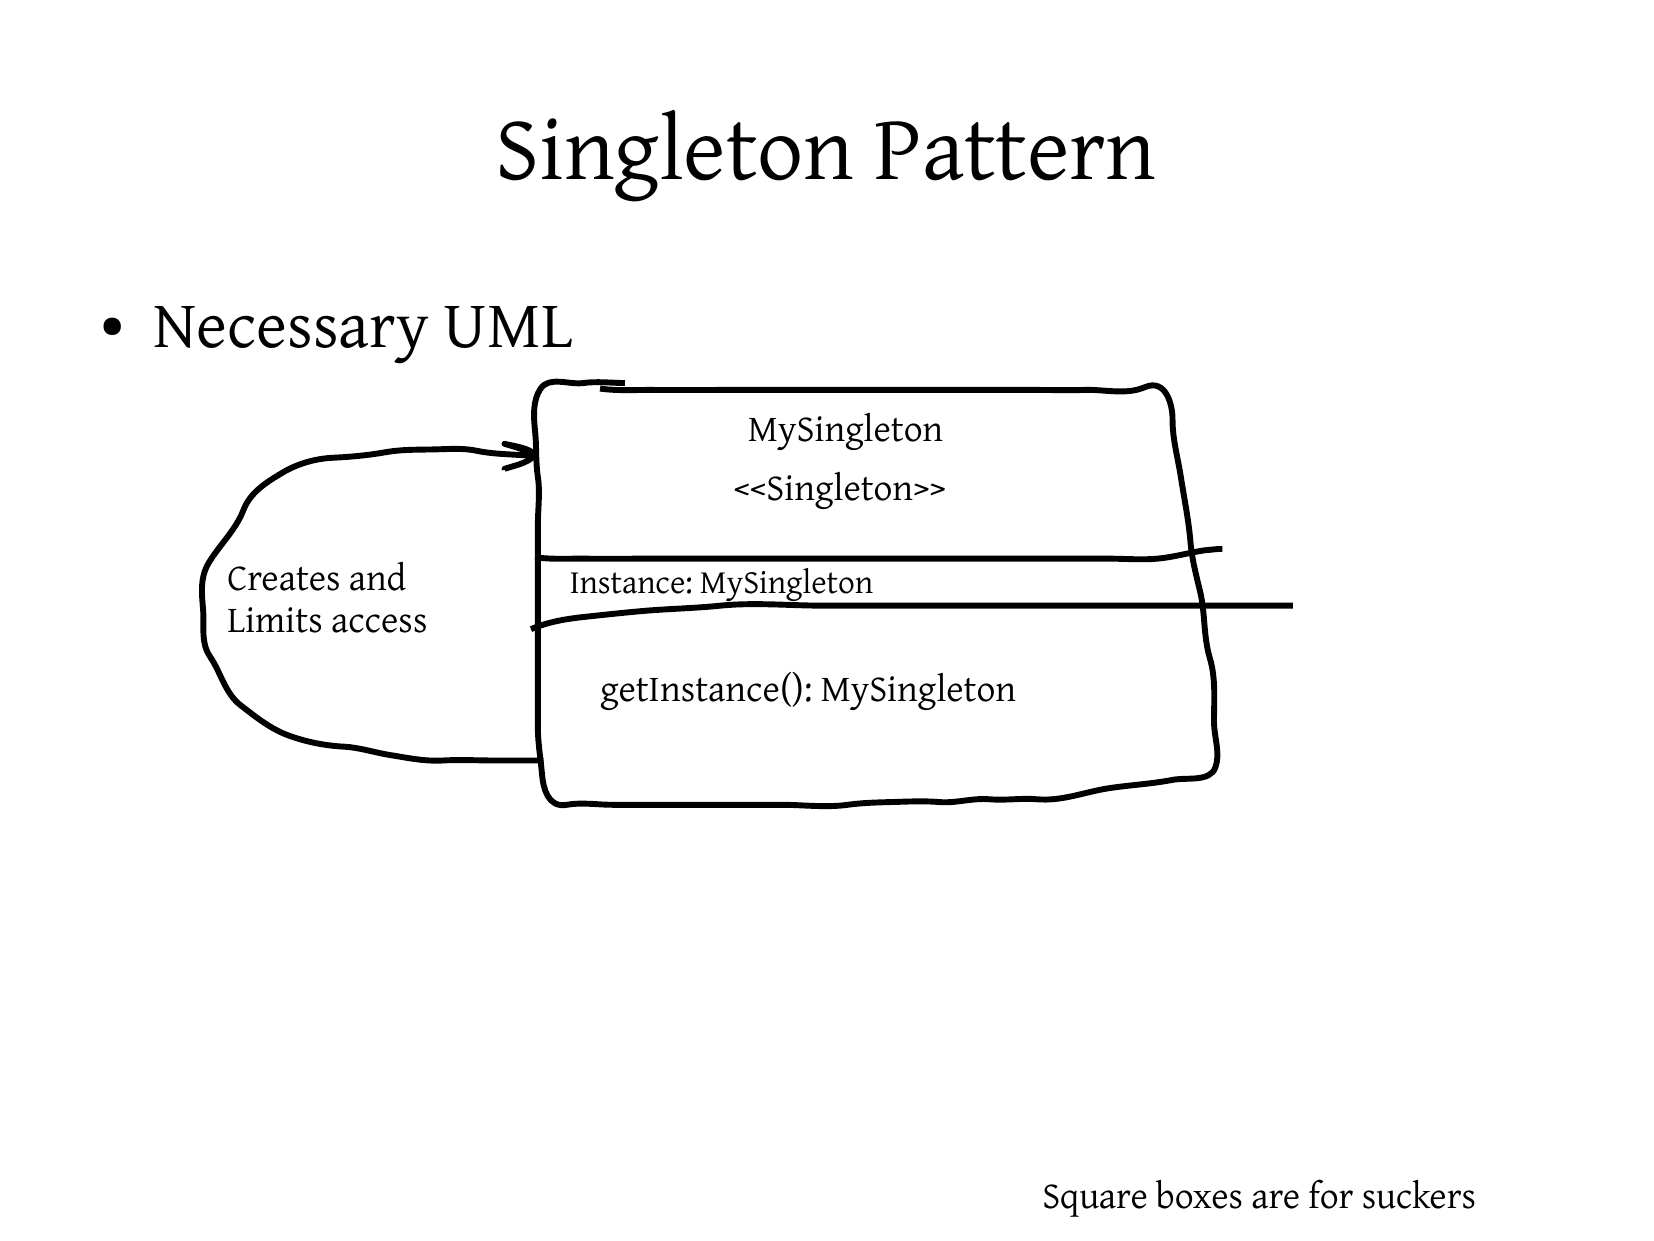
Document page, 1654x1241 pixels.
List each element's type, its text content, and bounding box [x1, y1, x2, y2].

text_box getInstance(): MySingleton [585, 661, 1032, 719]
text_box Square boxes are for suckers [1027, 1169, 1492, 1227]
title Singleton Pattern [82, 49, 1571, 257]
text_box Instance: MySingleton [555, 557, 889, 610]
text_box Creates and Limits access [212, 550, 443, 651]
text_box MySingleton [733, 401, 959, 459]
list Necessary UML [82, 290, 1538, 1010]
text_box <<Singleton>> [718, 460, 962, 518]
